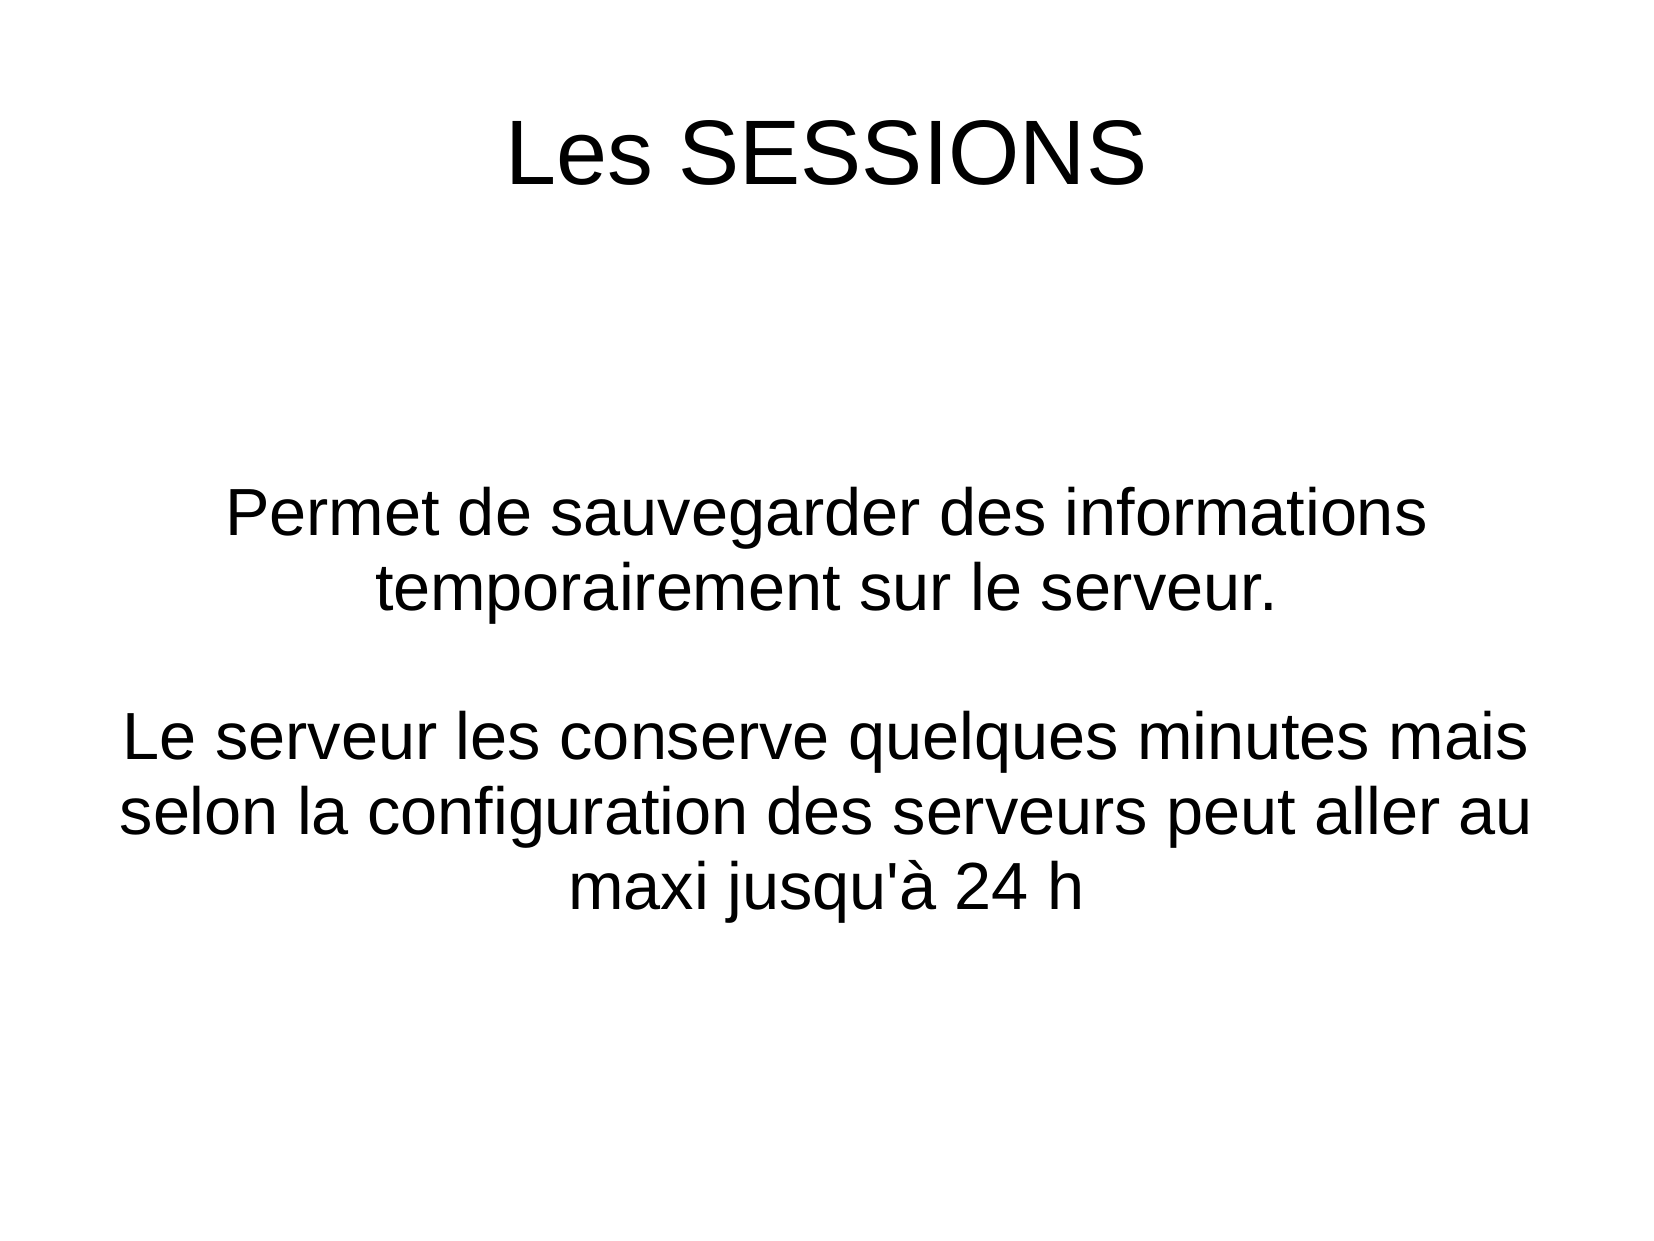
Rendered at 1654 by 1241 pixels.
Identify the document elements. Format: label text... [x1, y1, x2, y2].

title Les SESSIONS [82, 49, 1571, 257]
subtitle Permet de sauvegarder des informations temporairement sur le serveur. Le serveur les conserve quelques minutes mais selon la configuration des serveurs peut aller au maxi jusqu'à 24 h [82, 290, 1571, 1109]
